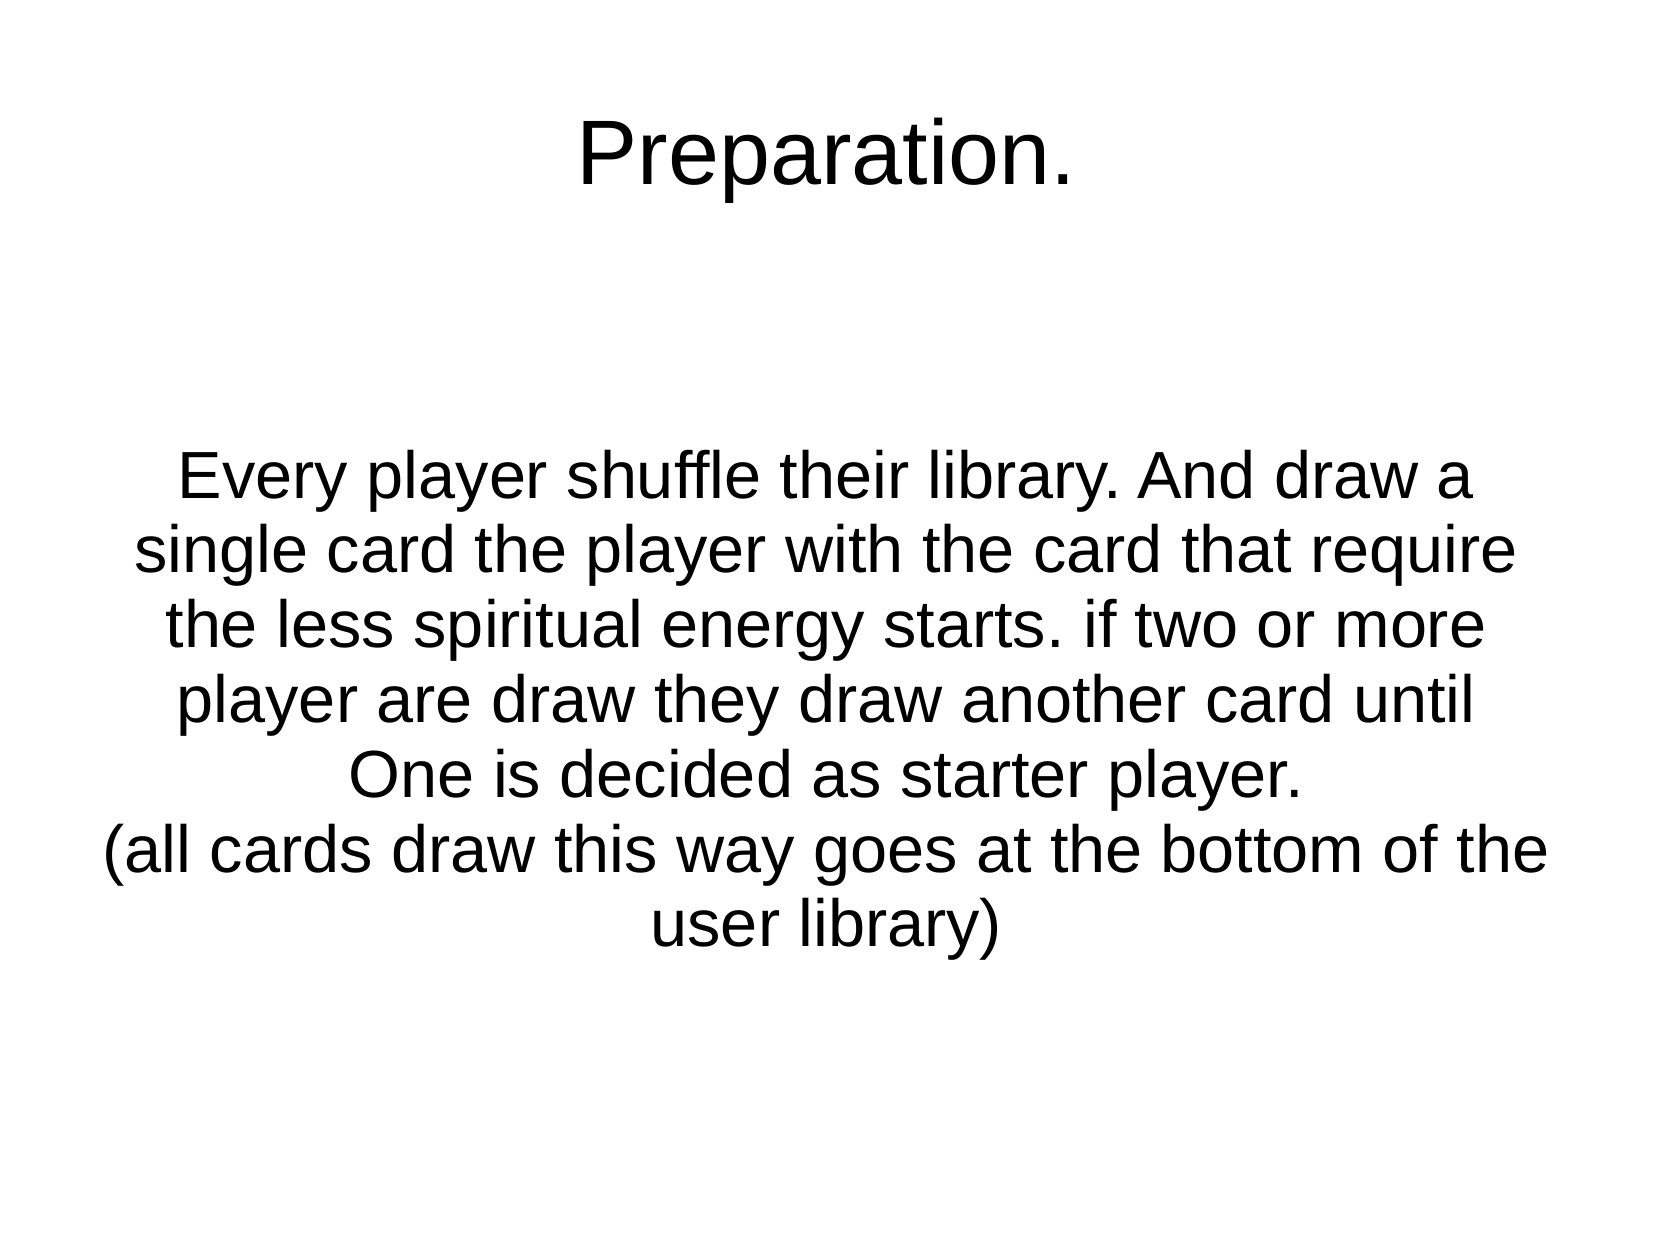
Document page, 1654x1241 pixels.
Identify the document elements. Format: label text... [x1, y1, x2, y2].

title Preparation. [82, 49, 1571, 257]
subtitle Every player shuffle their library. And draw a single card the player with the card that require the less spiritual energy starts. if two or more player are draw they draw another card until One is decided as starter player. (all cards draw this way goes at the bottom of the user library) [82, 290, 1571, 1109]
